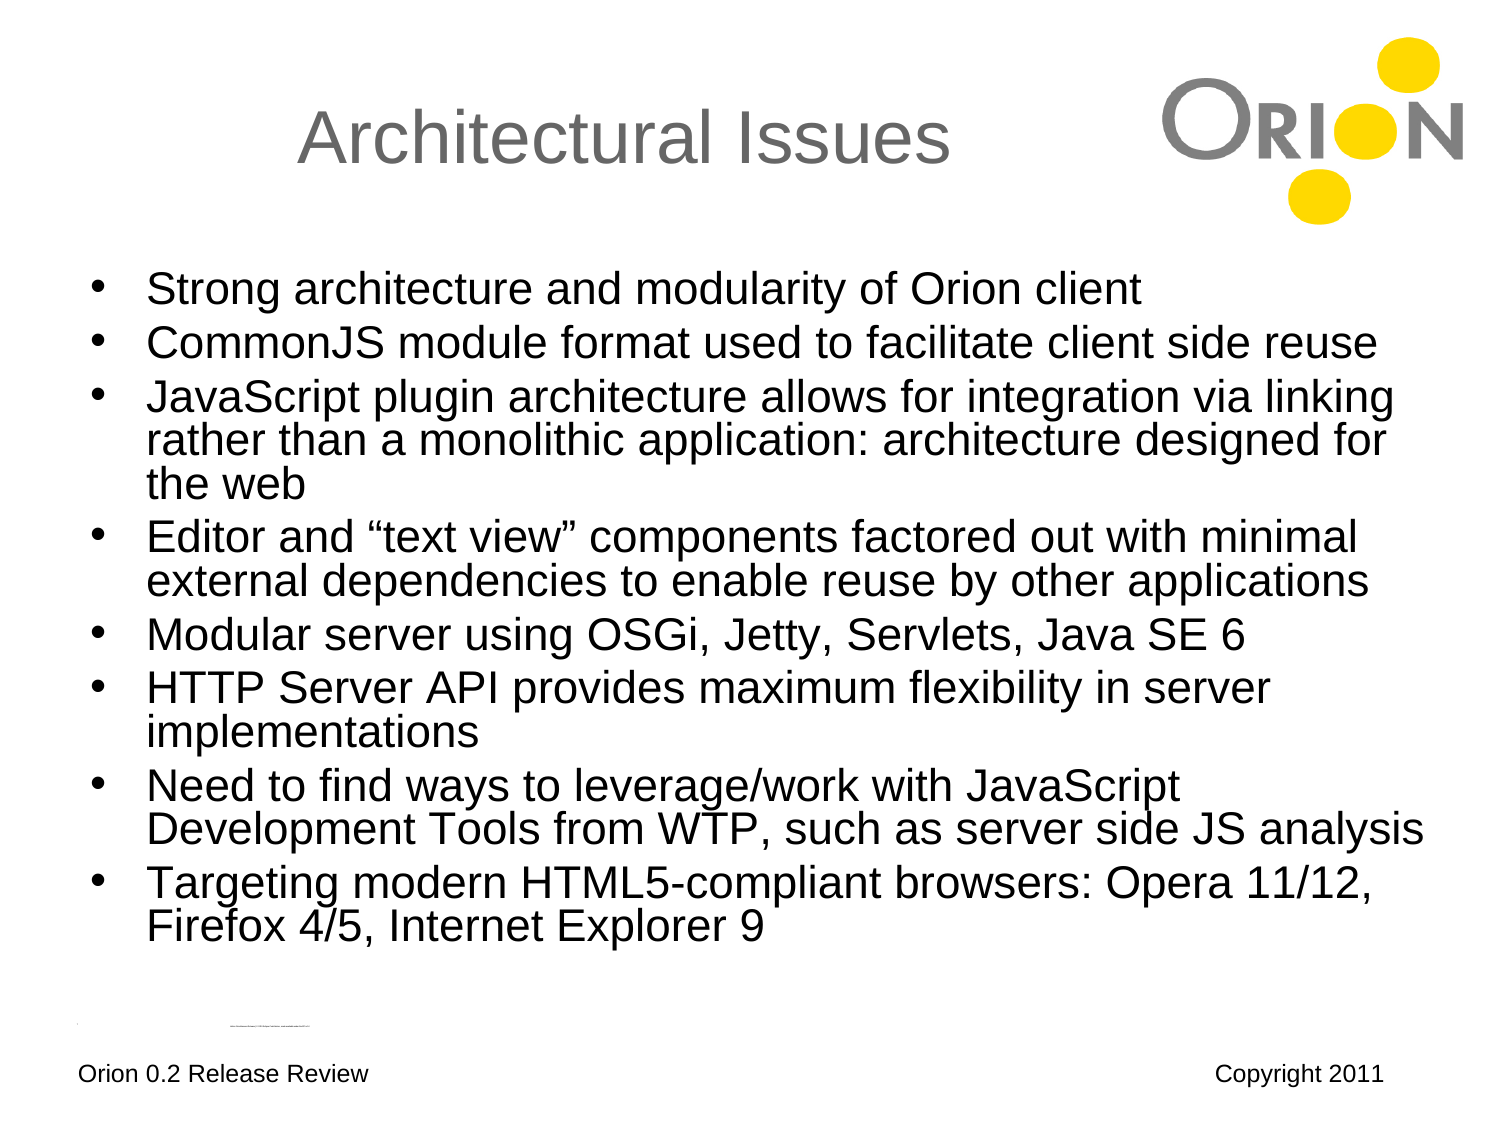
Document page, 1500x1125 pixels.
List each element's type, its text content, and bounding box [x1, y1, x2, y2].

picture [1162, 37, 1463, 225]
title Architectural Issues [74, 45, 1176, 233]
list Strong architecture and modularity of Orion client CommonJS module format used to facilitate client side reuse JavaScript plugin architecture allows for integration via linking rather than a monolithic application: architecture designed for the web Editor and “text view” components factored out with minimal external dependencies to enable reuse by other applications Modular server using OSGi, Jetty, Servlets, Java SE 6 HTTP Server API provides maximum flexibility in server implementations Need to find ways to leverage/work with JavaScript Development Tools from WTP, such as server side JS analysis Targeting modern HTML5-compliant browsers: Opera 11/12, Firefox 4/5, Internet Explorer 9 [75, 262, 1463, 1006]
